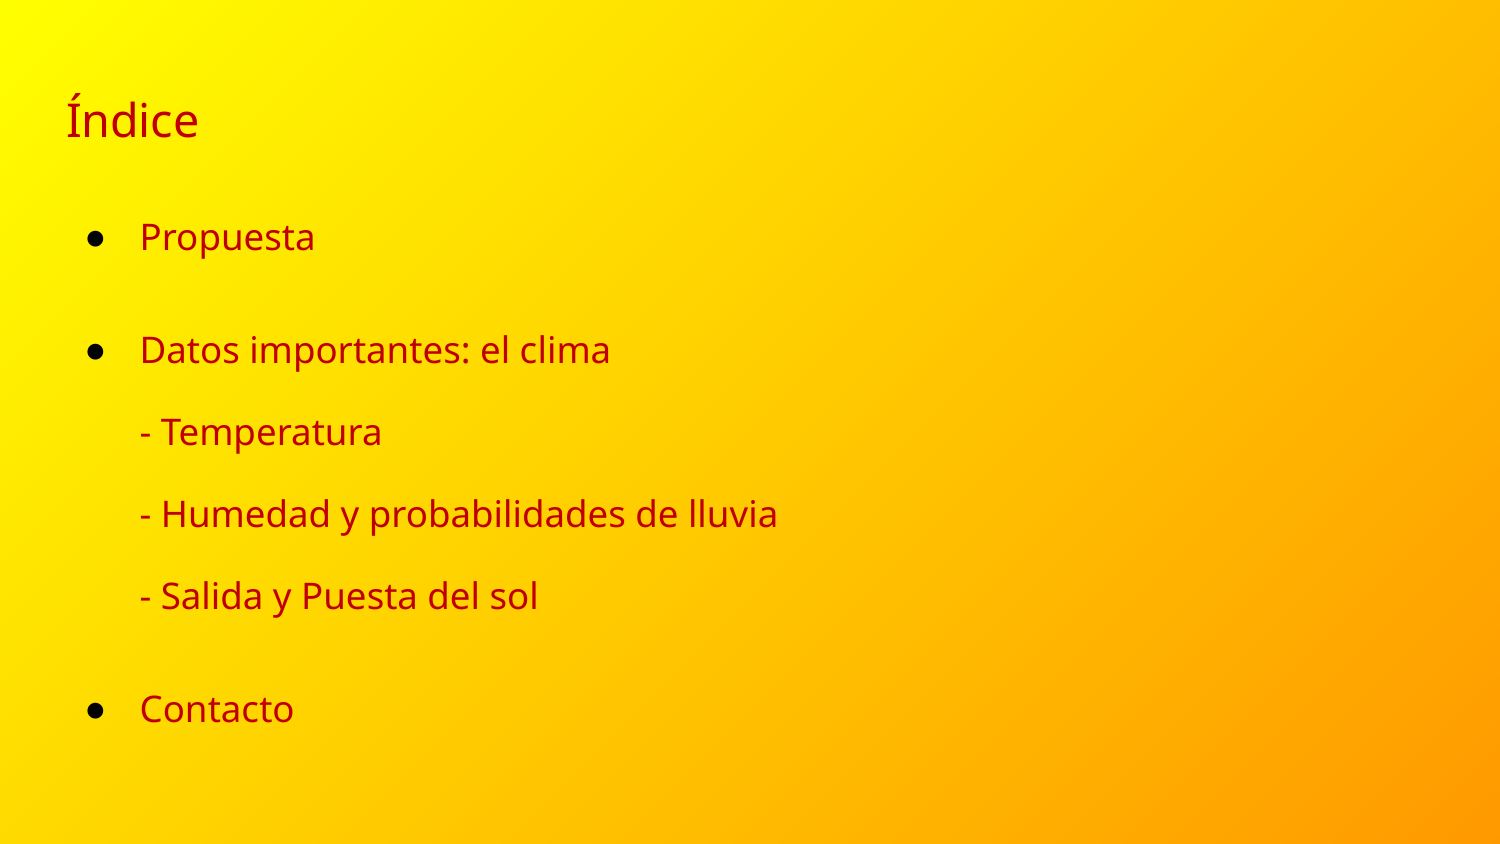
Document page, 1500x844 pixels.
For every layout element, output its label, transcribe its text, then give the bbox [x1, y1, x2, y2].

title Índice [51, 72, 1449, 167]
list Propuesta Datos importantes: el clima - Temperatura - Humedad y probabilidades de lluvia - Salida y Puesta del sol Contacto [51, 189, 1449, 750]
